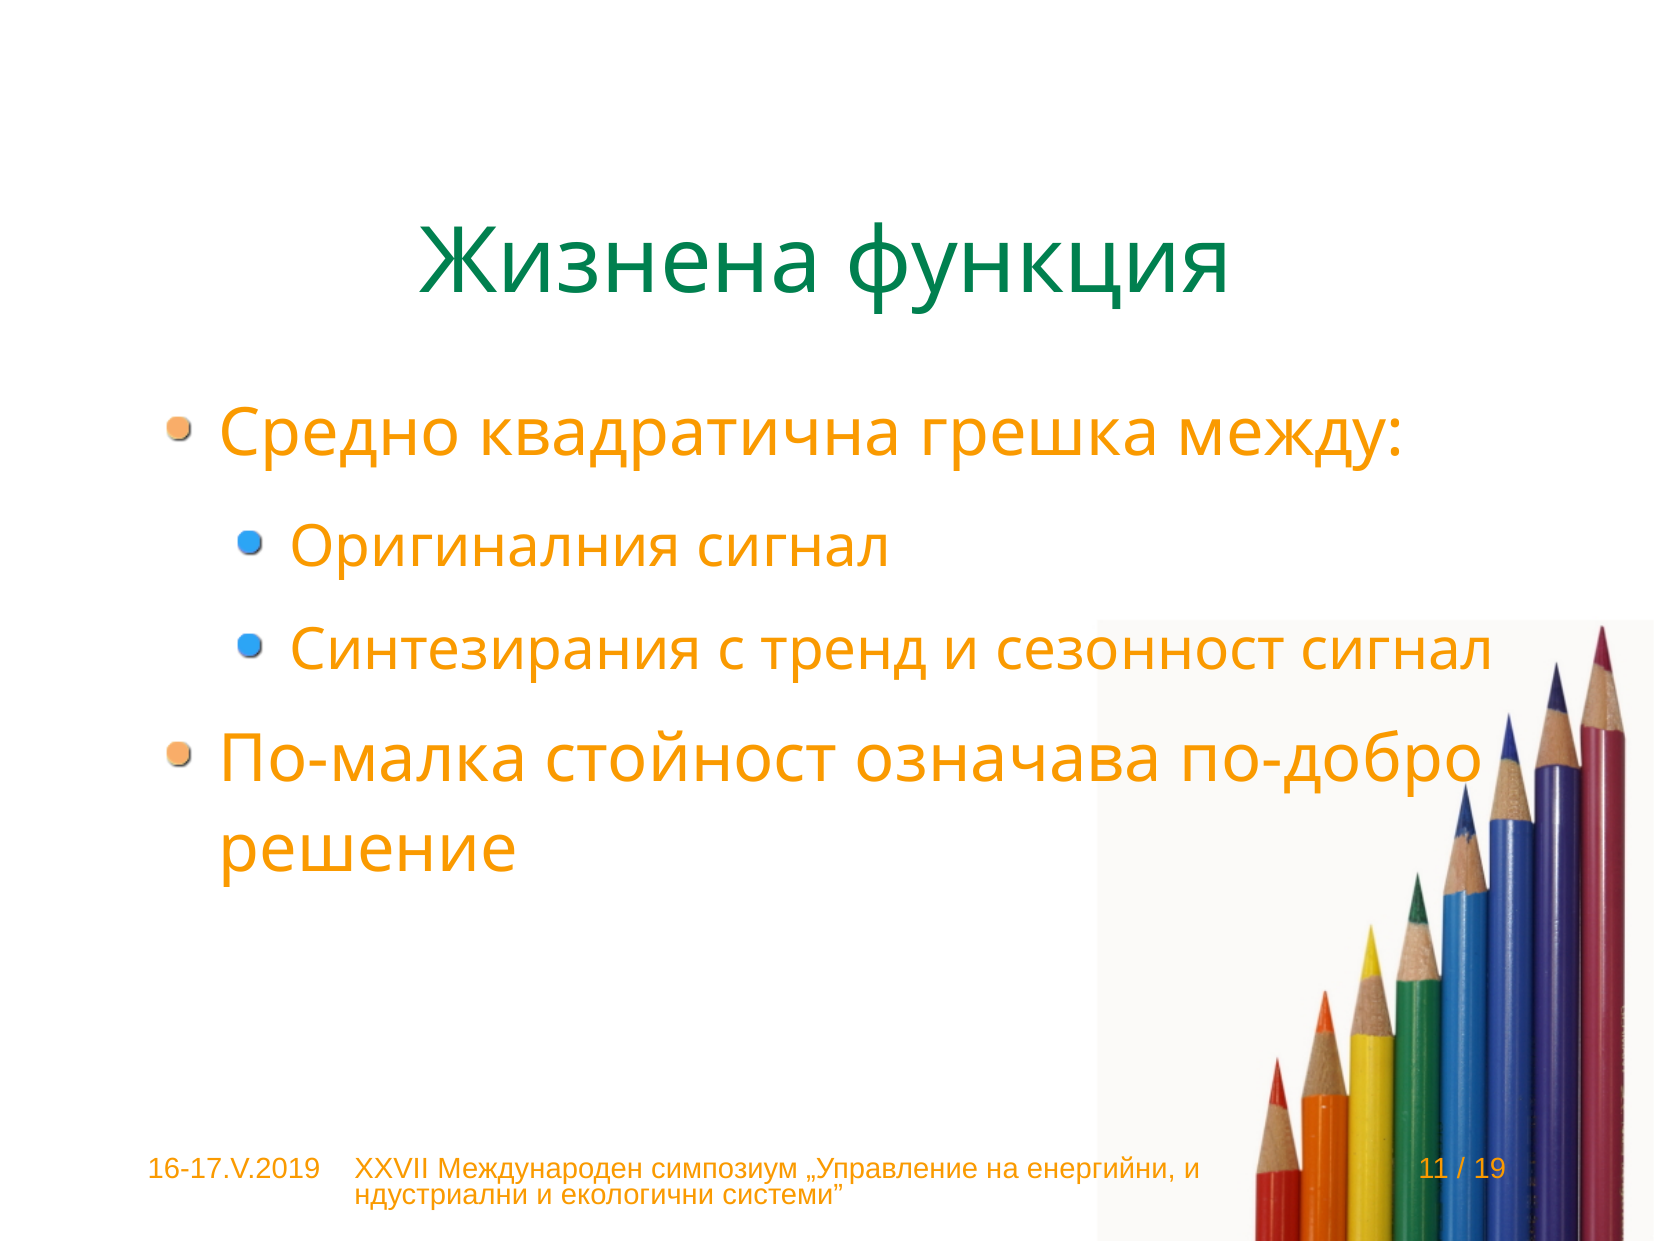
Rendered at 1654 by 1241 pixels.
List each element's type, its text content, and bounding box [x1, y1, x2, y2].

list Средно квадратична грешка между: Оригиналния сигнал Синтезирания с тренд и сезонност сигнал По-малка стойност означава по-добро решение [147, 383, 1506, 1104]
title Жизнена функция [147, 153, 1506, 361]
picture [0, 0, 1654, 1241]
